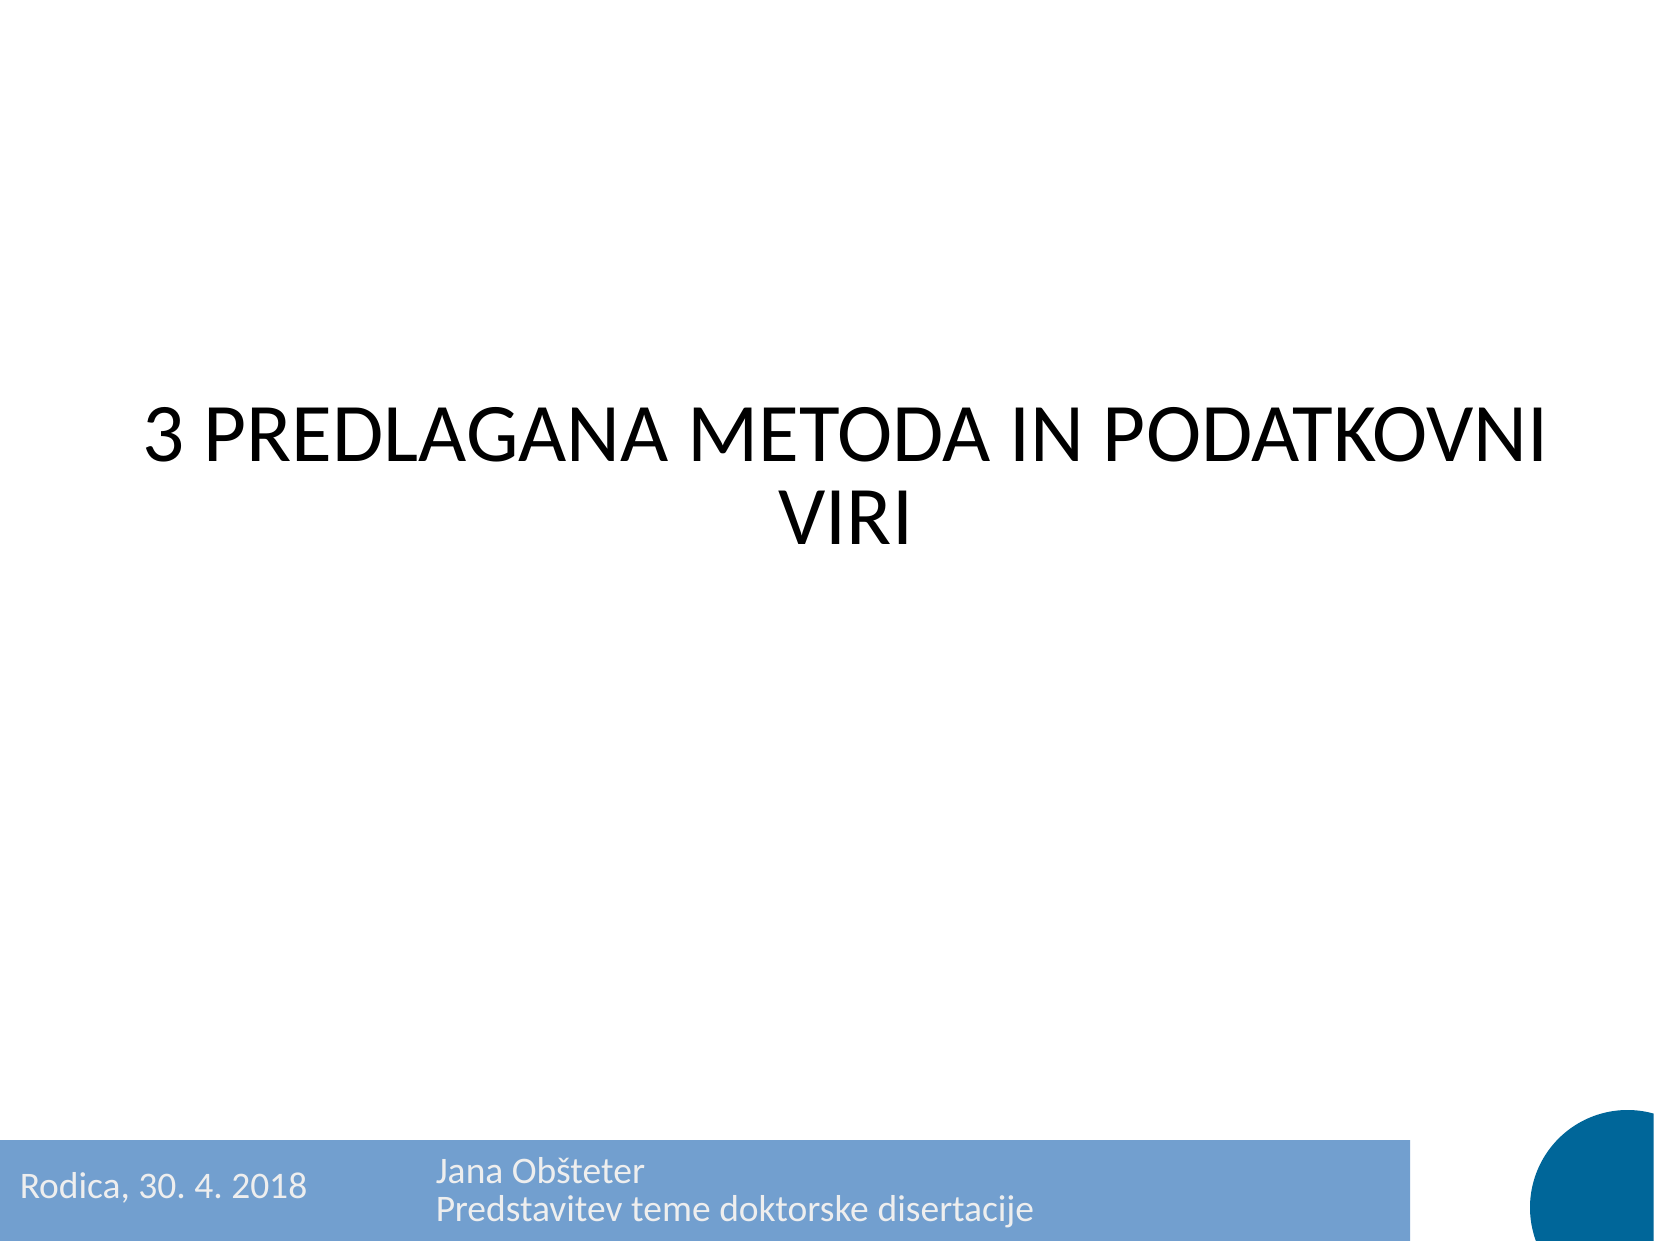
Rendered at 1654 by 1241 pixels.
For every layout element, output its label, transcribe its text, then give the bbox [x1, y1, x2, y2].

list 3 PREDLAGANA METODA IN PODATKOVNI VIRI [101, 285, 1591, 1006]
